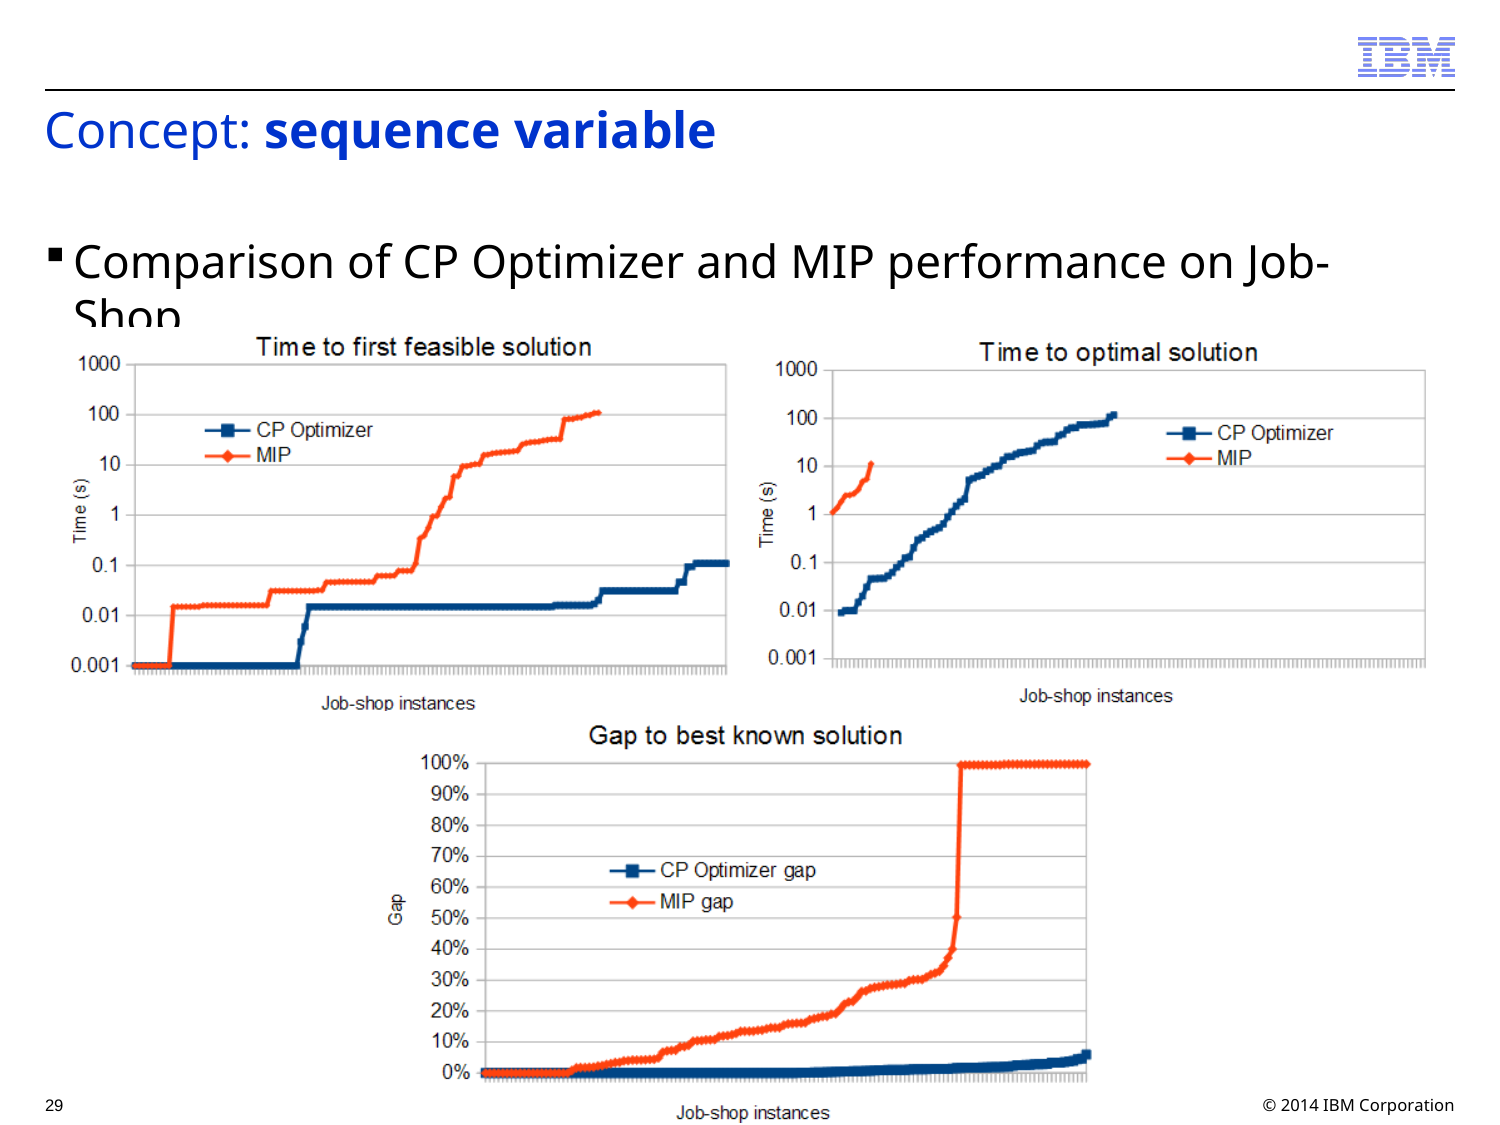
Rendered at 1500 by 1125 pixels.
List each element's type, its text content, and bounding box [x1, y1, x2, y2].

picture [52, 327, 730, 711]
list Comparison of CP Optimizer and MIP performance on Job-Shop [29, 224, 1426, 300]
title Concept: sequence variable [29, 97, 1500, 203]
picture [377, 723, 1102, 1123]
picture [743, 336, 1436, 706]
picture [1358, 37, 1455, 77]
